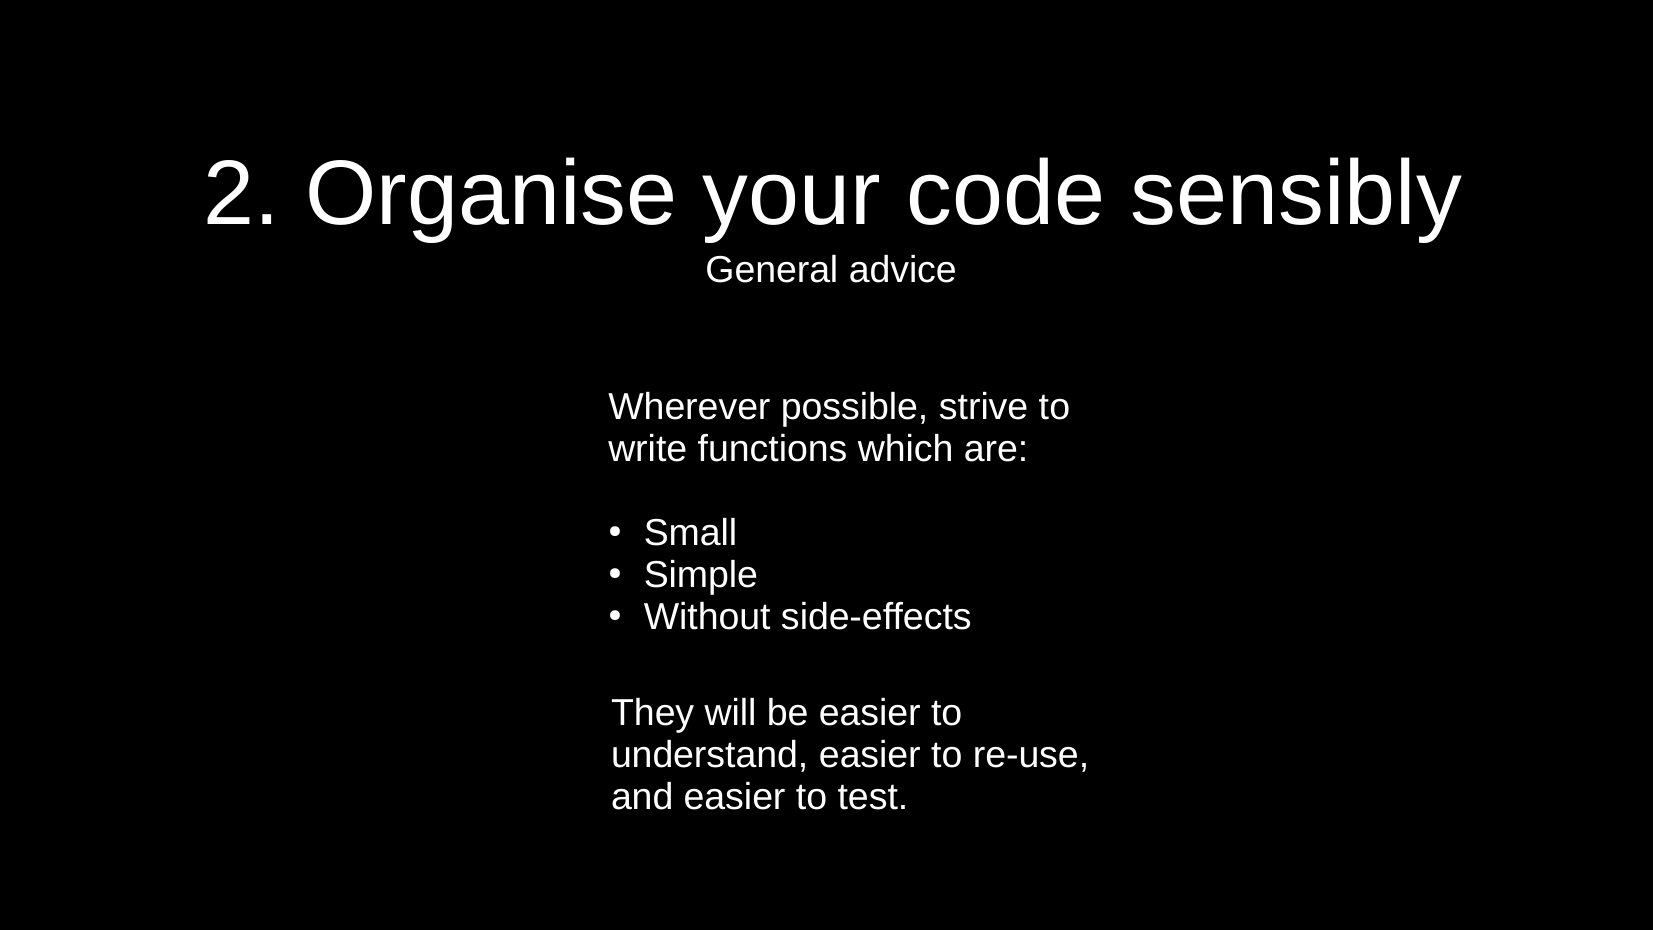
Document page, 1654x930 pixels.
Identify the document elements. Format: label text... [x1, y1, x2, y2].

text_box Wherever possible, strive to write functions which are: Small Simple Without side-effects [593, 378, 1137, 646]
title General advice [87, 191, 1576, 348]
title 2. Organise your code sensibly [90, 114, 1578, 271]
text_box They will be easier to understand, easier to re-use, and easier to test. [596, 683, 1119, 825]
